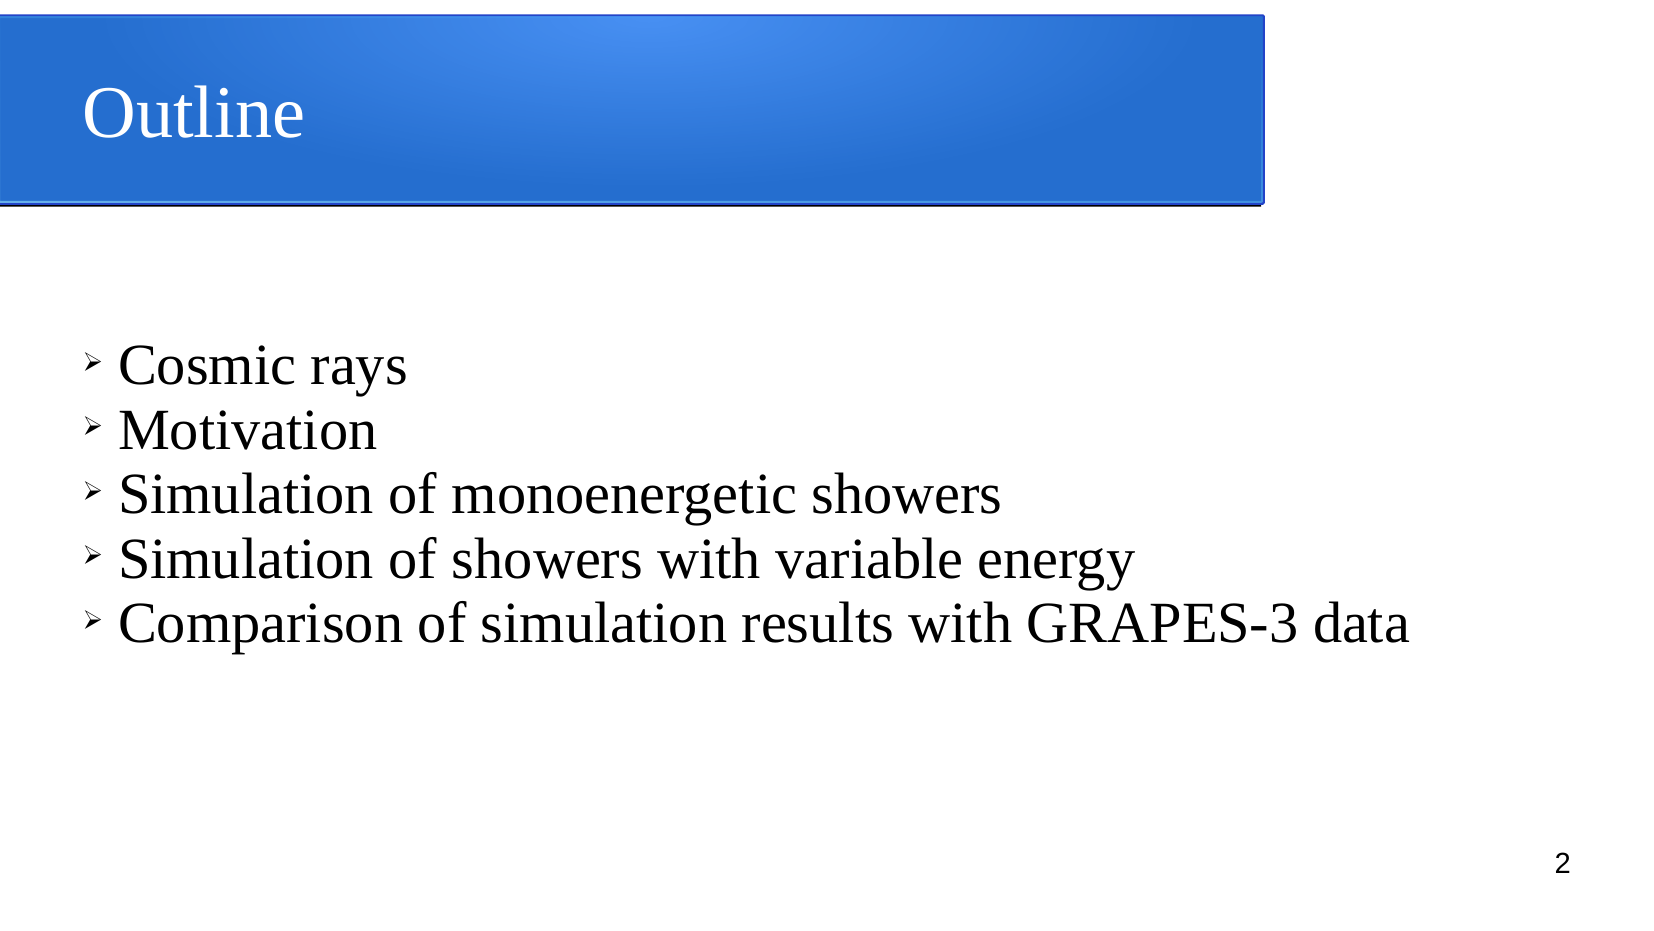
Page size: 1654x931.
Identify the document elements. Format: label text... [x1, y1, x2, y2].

title Outline [82, 35, 1235, 189]
subtitle Cosmic rays Motivation Simulation of monoenergetic showers Simulation of showers with variable energy Comparison of simulation results with GRAPES-3 data [82, 224, 1571, 764]
